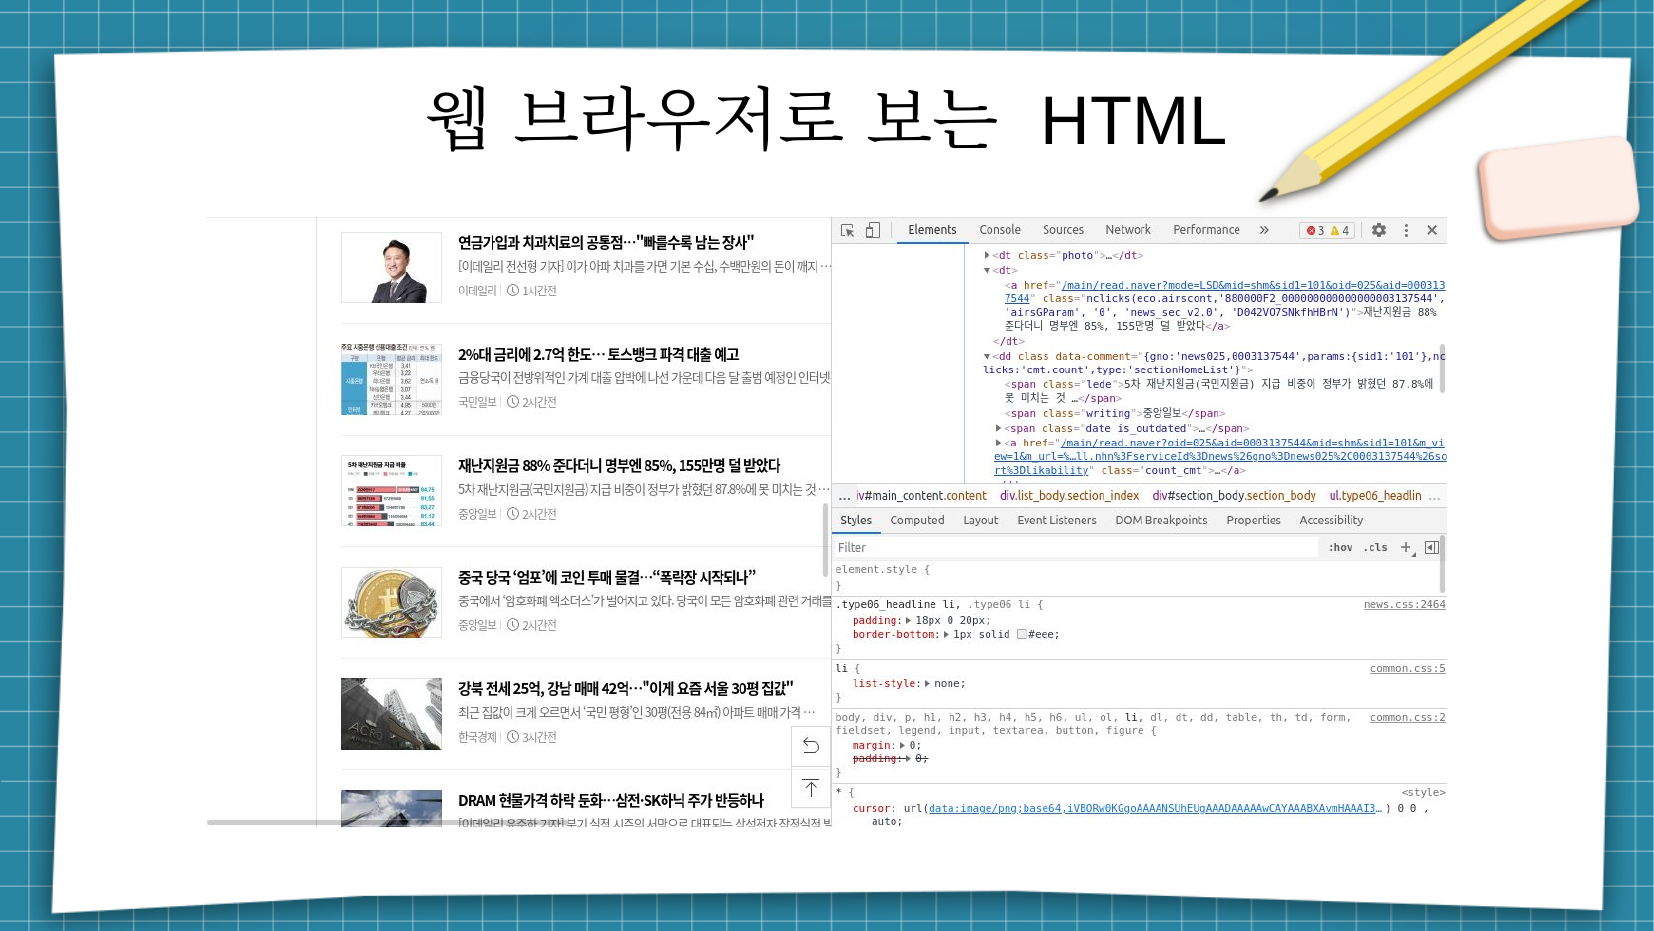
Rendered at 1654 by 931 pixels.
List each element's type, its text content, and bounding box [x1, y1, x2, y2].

title 웹 브라우저로 보는 HTML [82, 37, 1571, 193]
picture [0, 0, 1654, 931]
